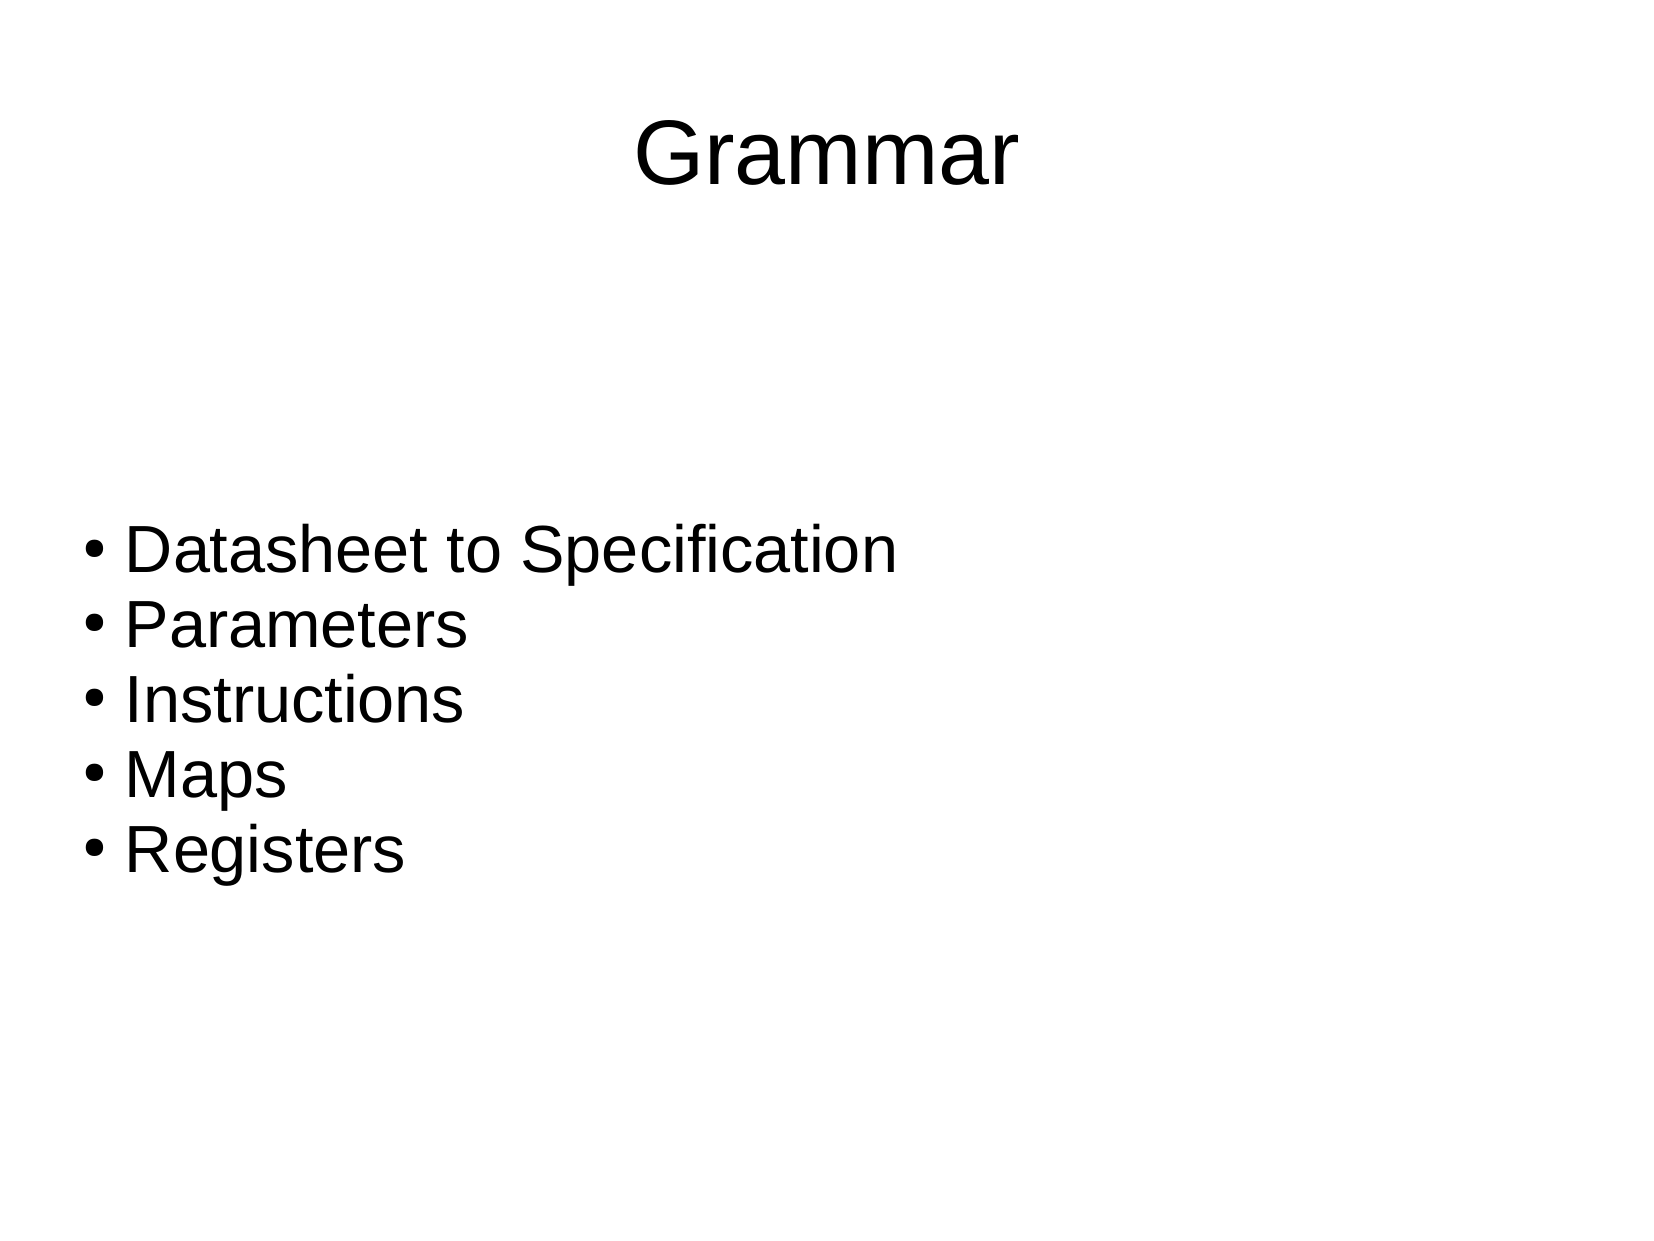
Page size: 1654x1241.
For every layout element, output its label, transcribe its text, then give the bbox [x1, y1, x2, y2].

title Grammar [82, 56, 1571, 250]
subtitle Datasheet to Specification Parameters Instructions Maps Registers [82, 297, 1571, 1102]
